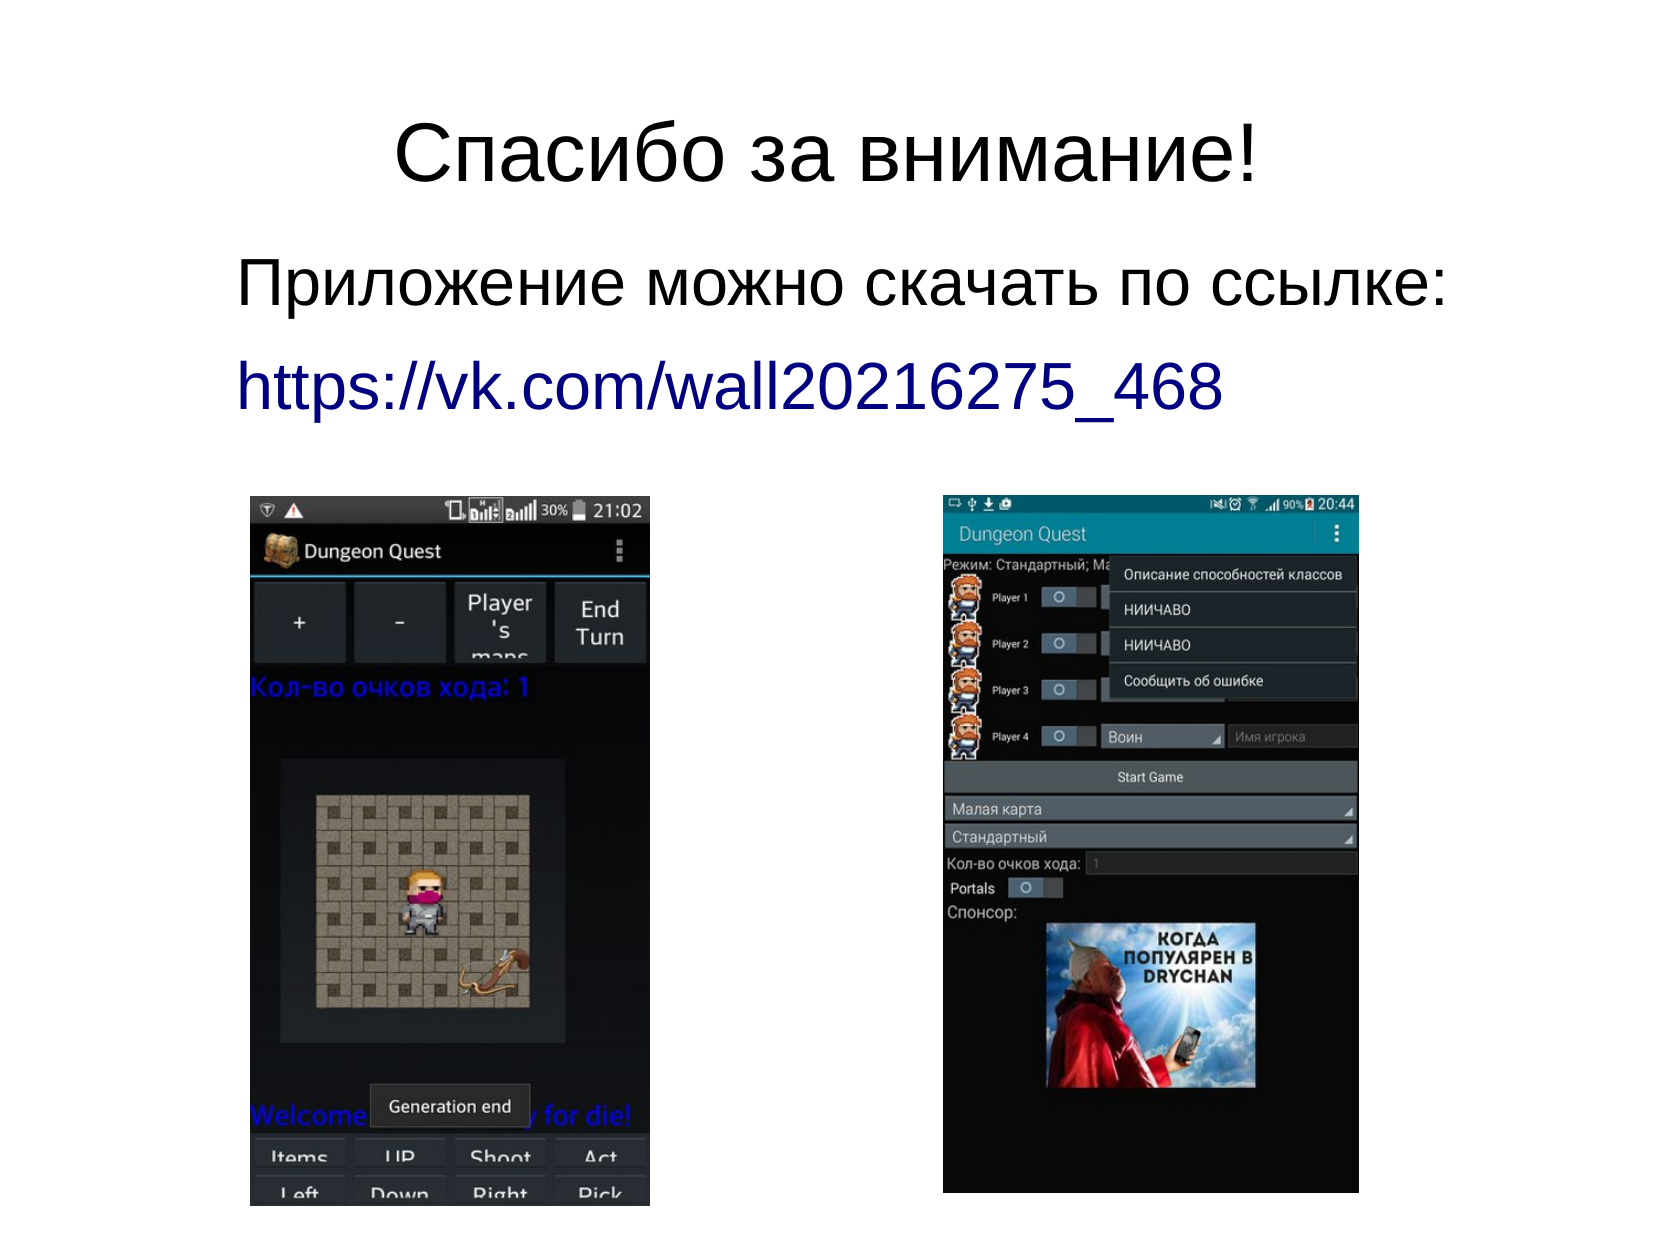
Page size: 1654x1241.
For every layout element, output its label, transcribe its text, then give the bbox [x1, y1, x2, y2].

picture [943, 495, 1359, 1193]
picture [250, 496, 650, 1206]
list Приложение можно скачать по ссылке: https://vk.com/wall20216275_468 [165, 244, 1654, 1063]
title Спасибо за внимание! [82, 49, 1571, 257]
